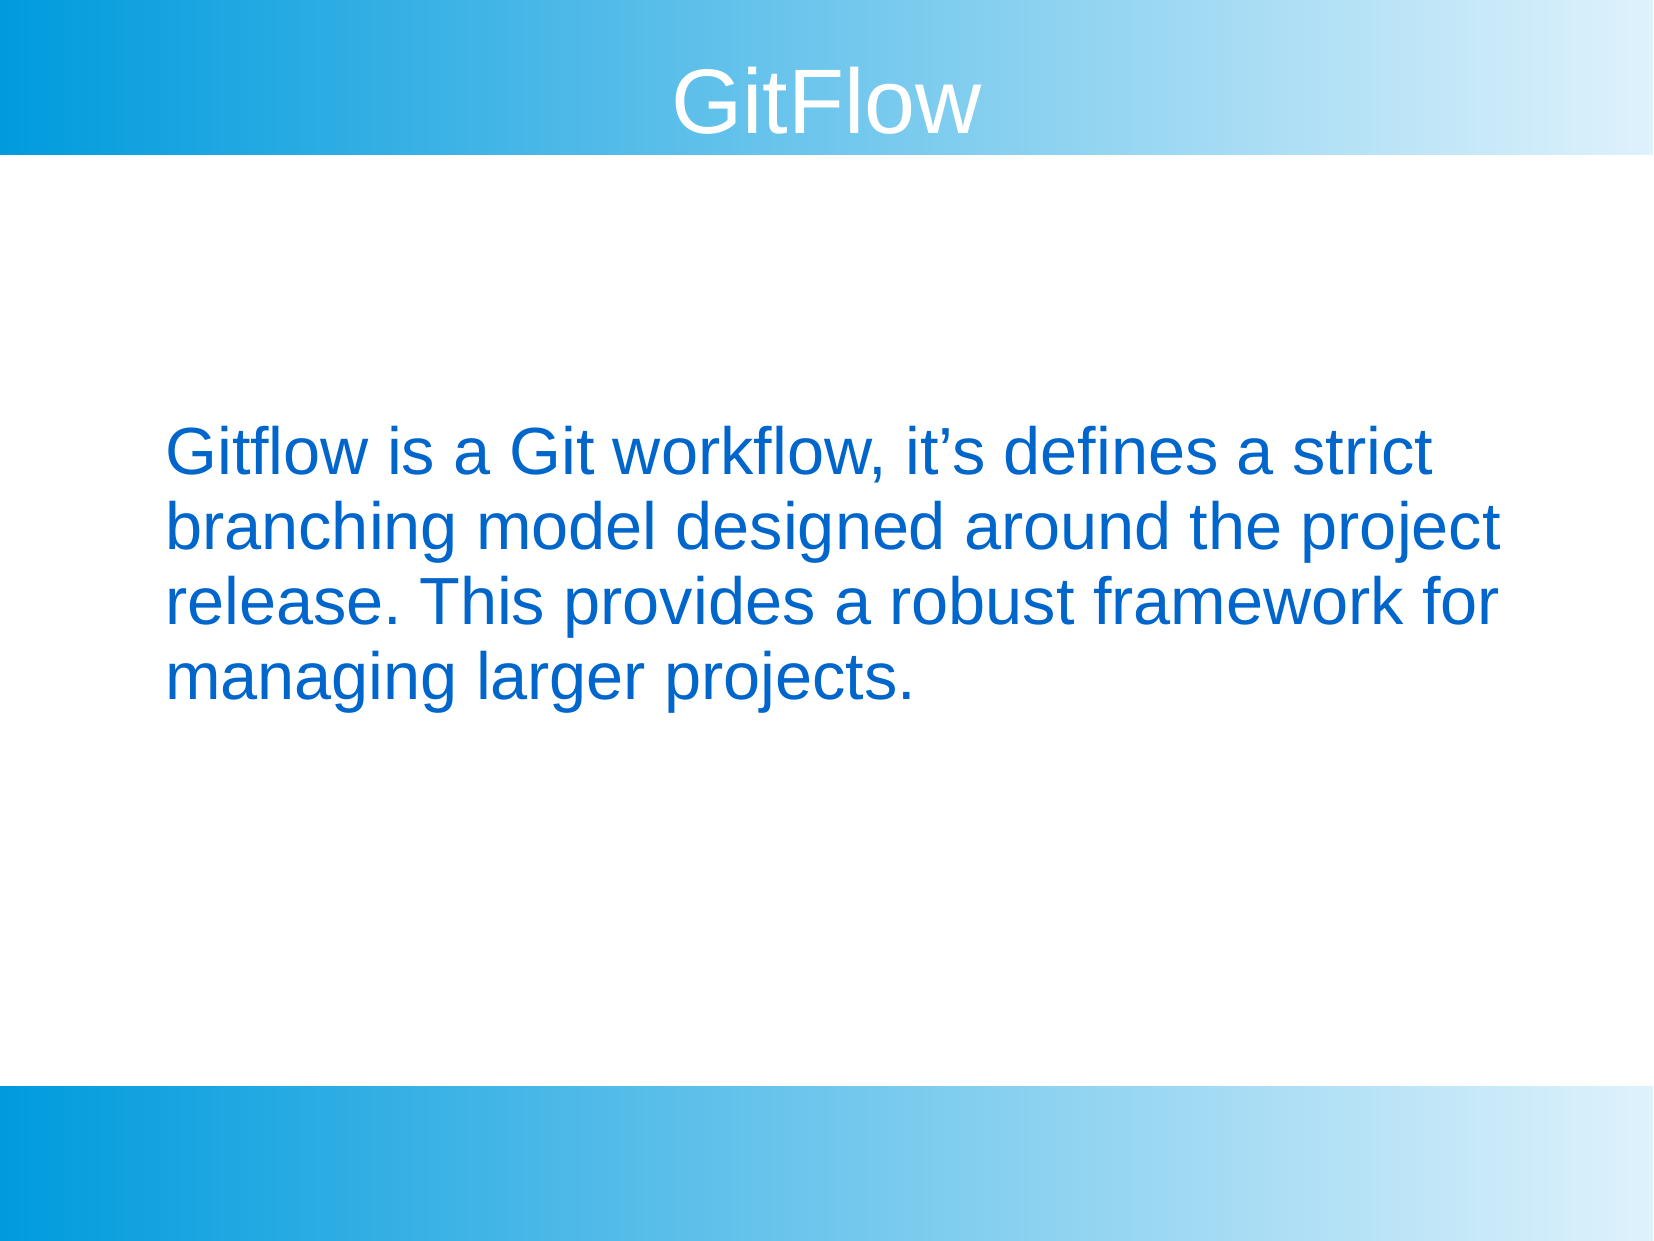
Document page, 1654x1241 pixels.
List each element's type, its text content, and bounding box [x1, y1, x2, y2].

title GitFlow [82, 49, 1571, 155]
list Gitflow is a Git workflow, it’s defines a strict branching model designed around the project release. This provides a robust framework for managing larger projects. [94, 414, 1571, 780]
